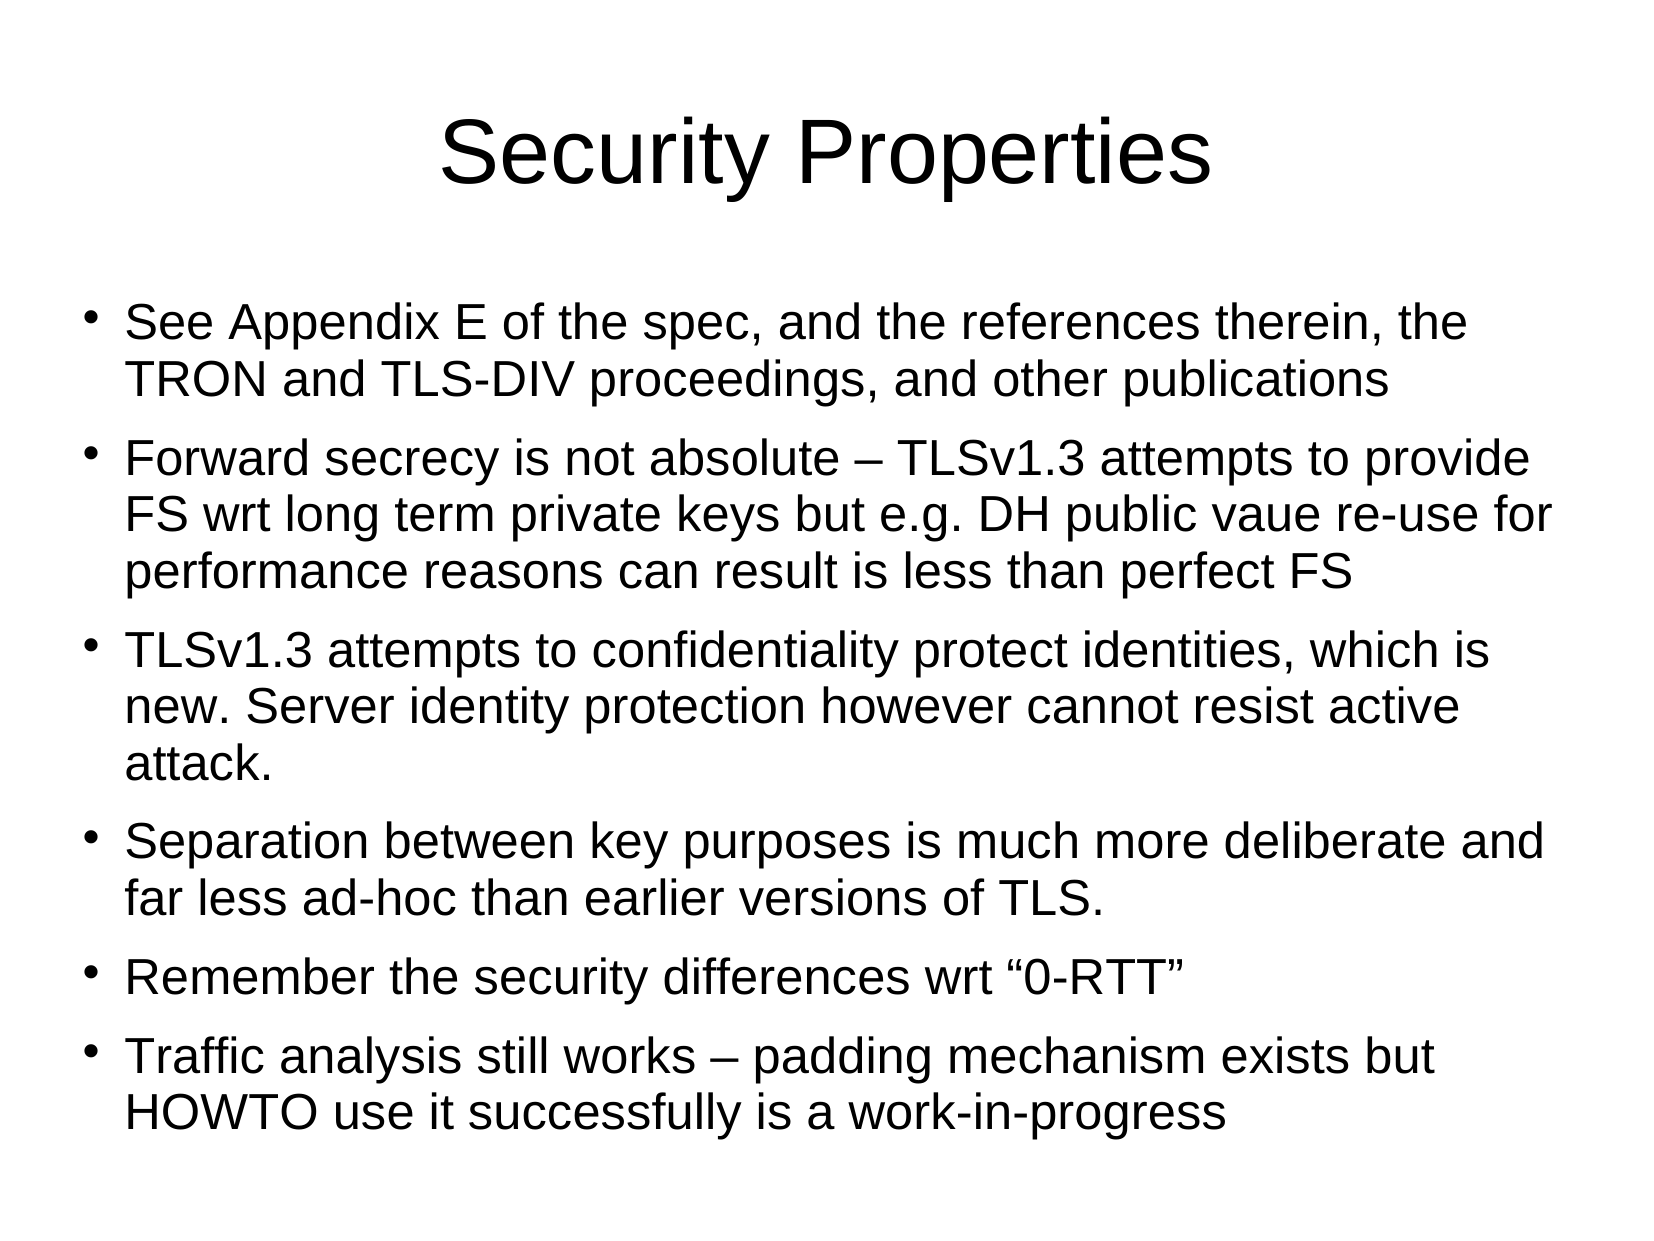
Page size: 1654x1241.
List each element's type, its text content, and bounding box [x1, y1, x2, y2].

list See Appendix E of the spec, and the references therein, the TRON and TLS-DIV proceedings, and other publications Forward secrecy is not absolute – TLSv1.3 attempts to provide FS wrt long term private keys but e.g. DH public vaue re-use for performance reasons can result is less than perfect FS TLSv1.3 attempts to confidentiality protect identities, which is new. Server identity protection however cannot resist active attack. Separation between key purposes is much more deliberate and far less ad-hoc than earlier versions of TLS. Remember the security differences wrt “0-RTT” Traffic analysis still works – padding mechanism exists but HOWTO use it successfully is a work-in-progress [82, 290, 1571, 1158]
title Security Properties [82, 49, 1571, 257]
